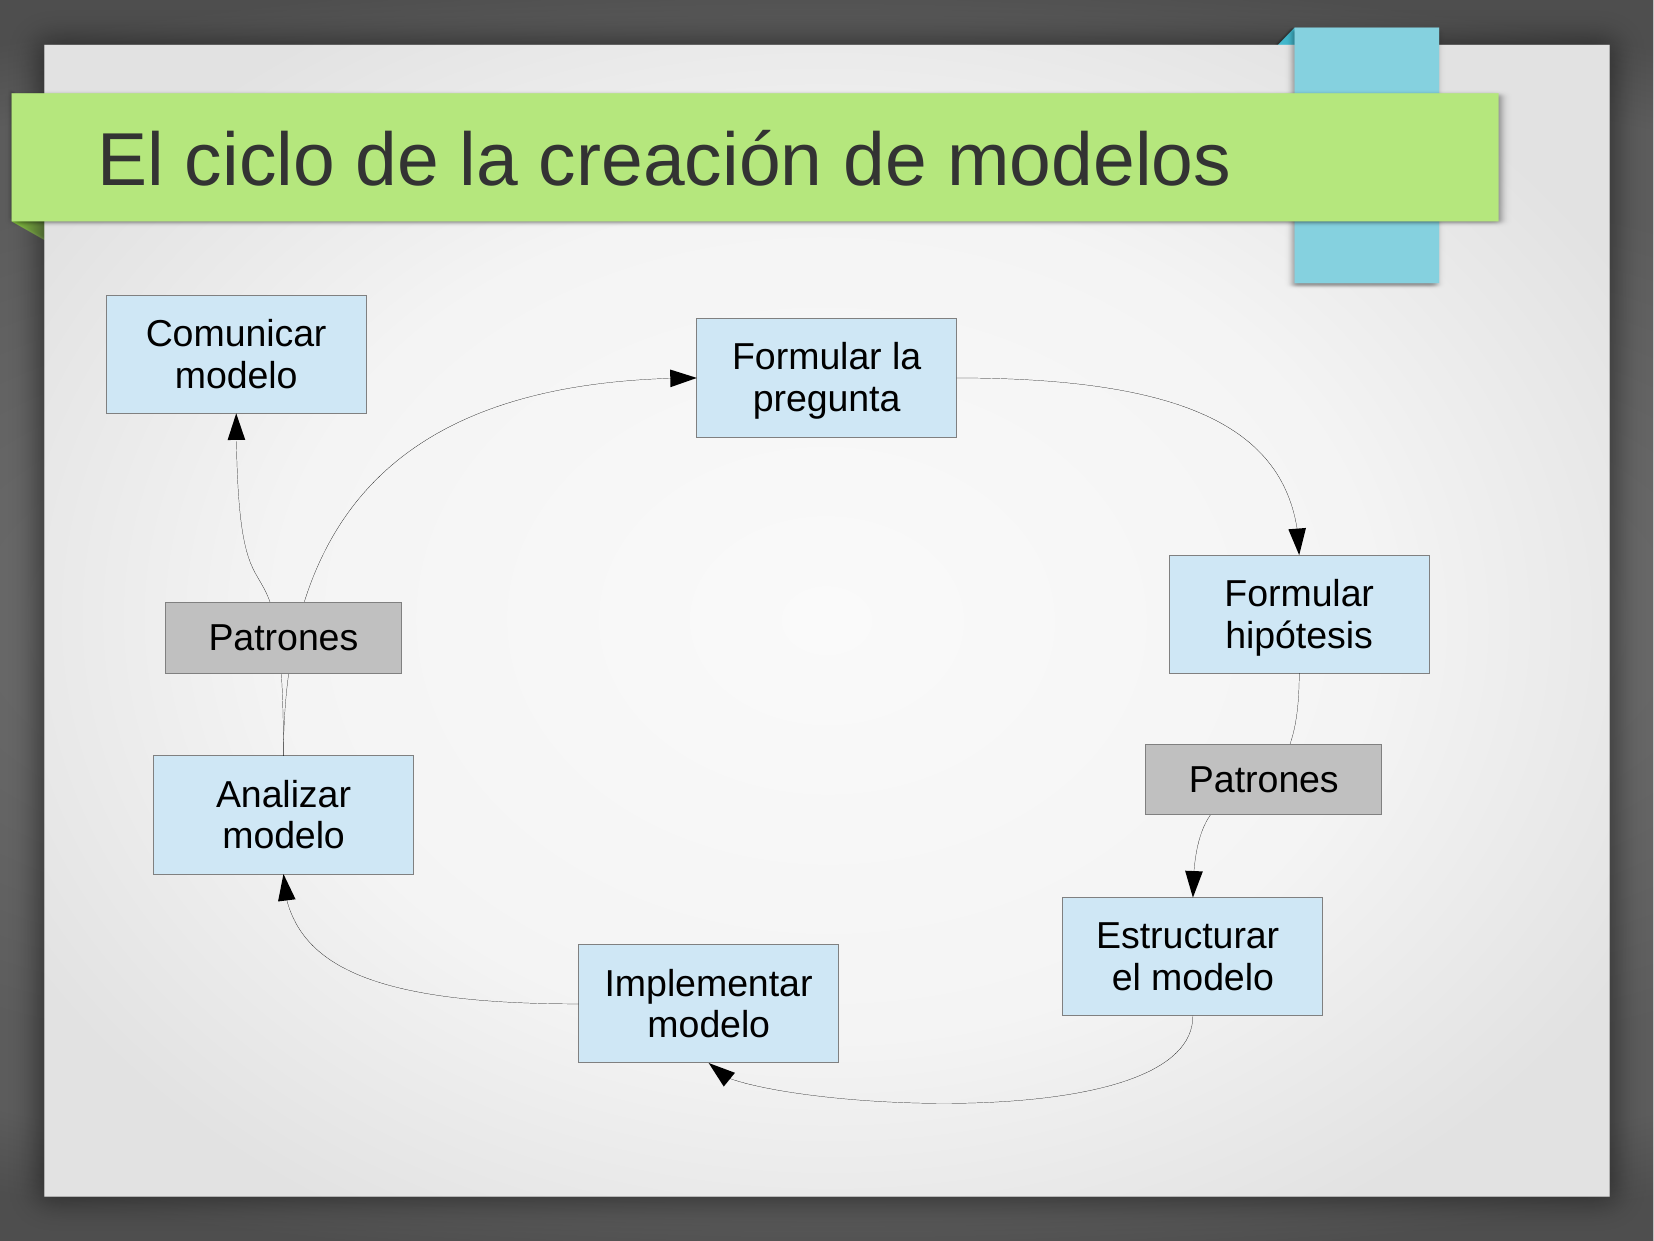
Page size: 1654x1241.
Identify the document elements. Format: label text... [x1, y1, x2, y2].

text_box Implementar modelo [578, 944, 839, 1063]
text_box Patrones [165, 602, 402, 674]
text_box Analizar modelo [153, 755, 414, 875]
title El ciclo de la creación de modelos [70, 106, 1300, 213]
text_box Comunicar modelo [106, 295, 367, 414]
text_box Formular la pregunta [696, 318, 957, 438]
text_box Patrones [1145, 744, 1382, 815]
picture [0, 0, 1654, 1241]
text_box Formular hipótesis [1169, 555, 1430, 674]
text_box Estructurar el modelo [1062, 897, 1323, 1016]
